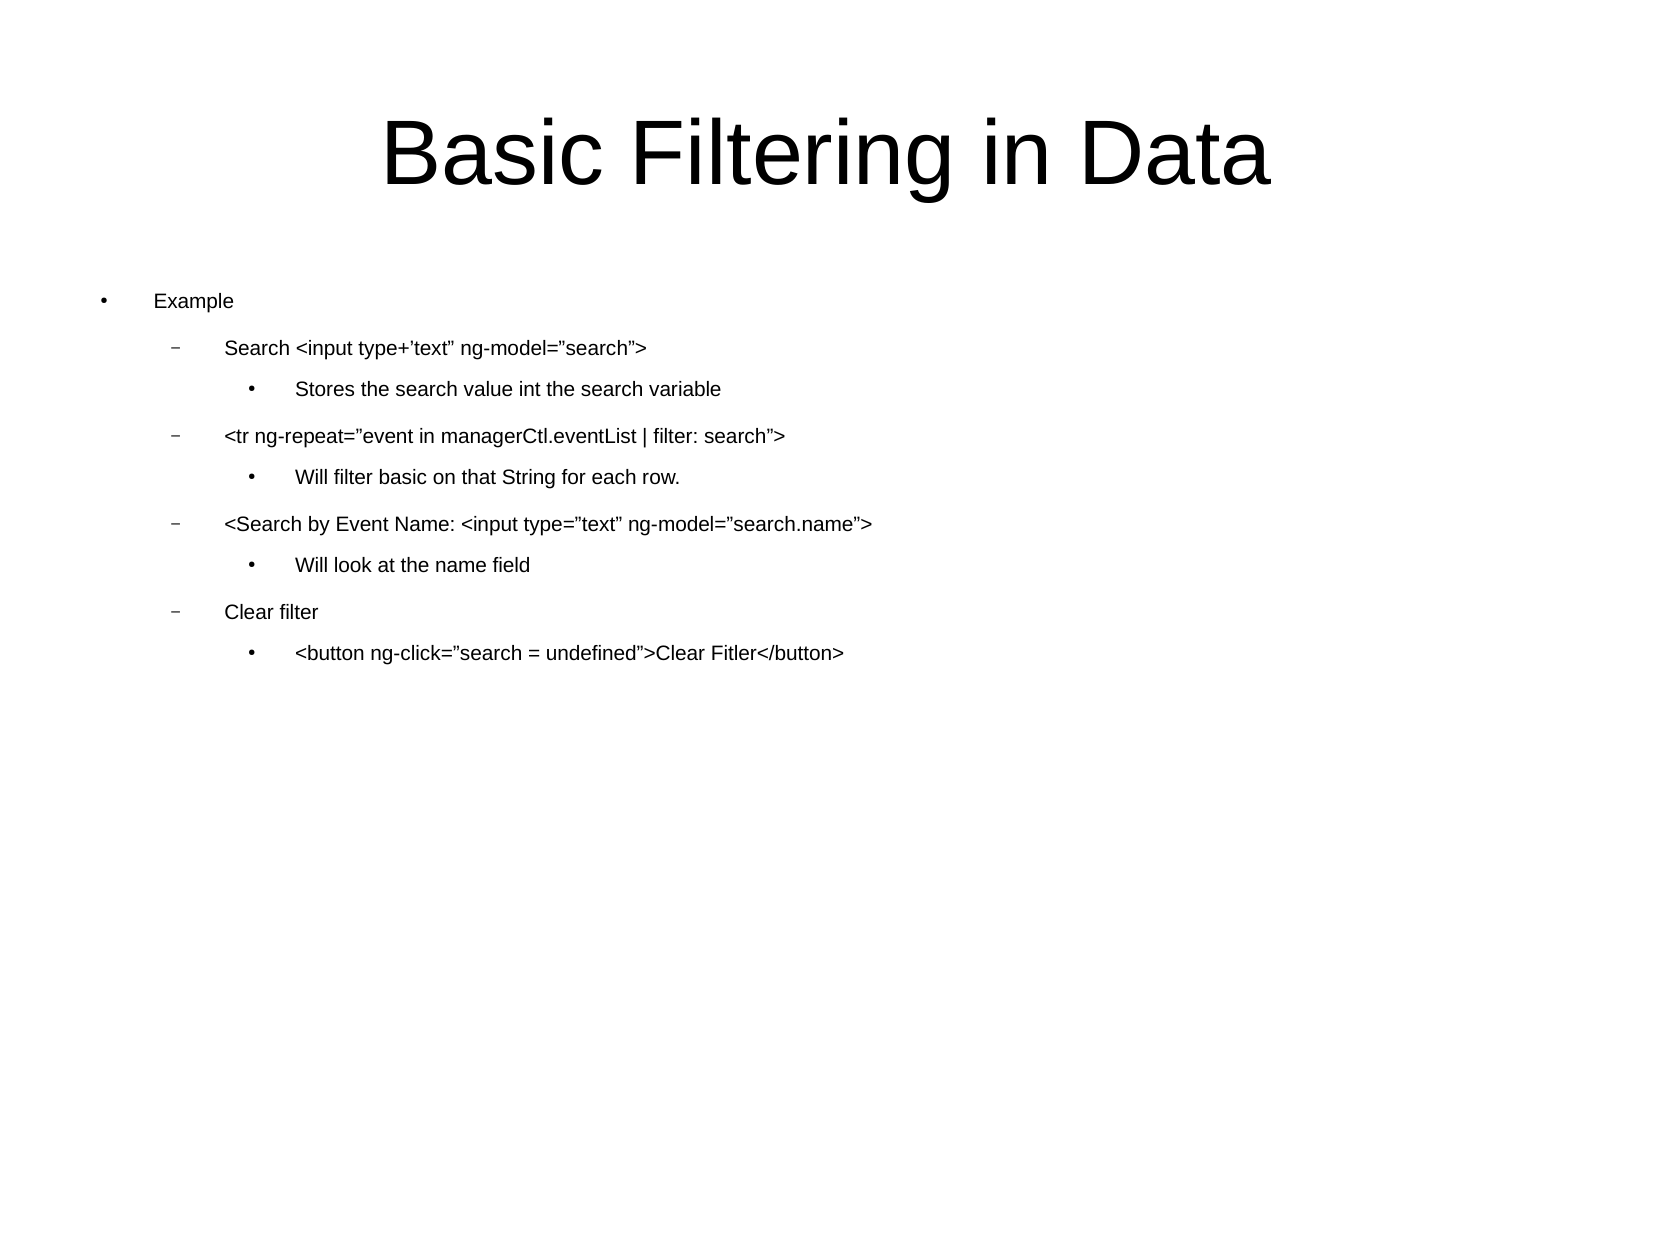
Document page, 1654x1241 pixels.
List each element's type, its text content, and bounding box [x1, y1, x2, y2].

list Example Search <input type+’text” ng-model=”search”> Stores the search value int the search variable <tr ng-repeat=”event in managerCtl.eventList | filter: search”> Will filter basic on that String for each row. <Search by Event Name: <input type=”text” ng-model=”search.name”> Will look at the name field Clear filter <button ng-click=”search = undefined”>Clear Fitler</button> [82, 290, 1571, 1010]
title Basic Filtering in Data [82, 49, 1571, 257]
